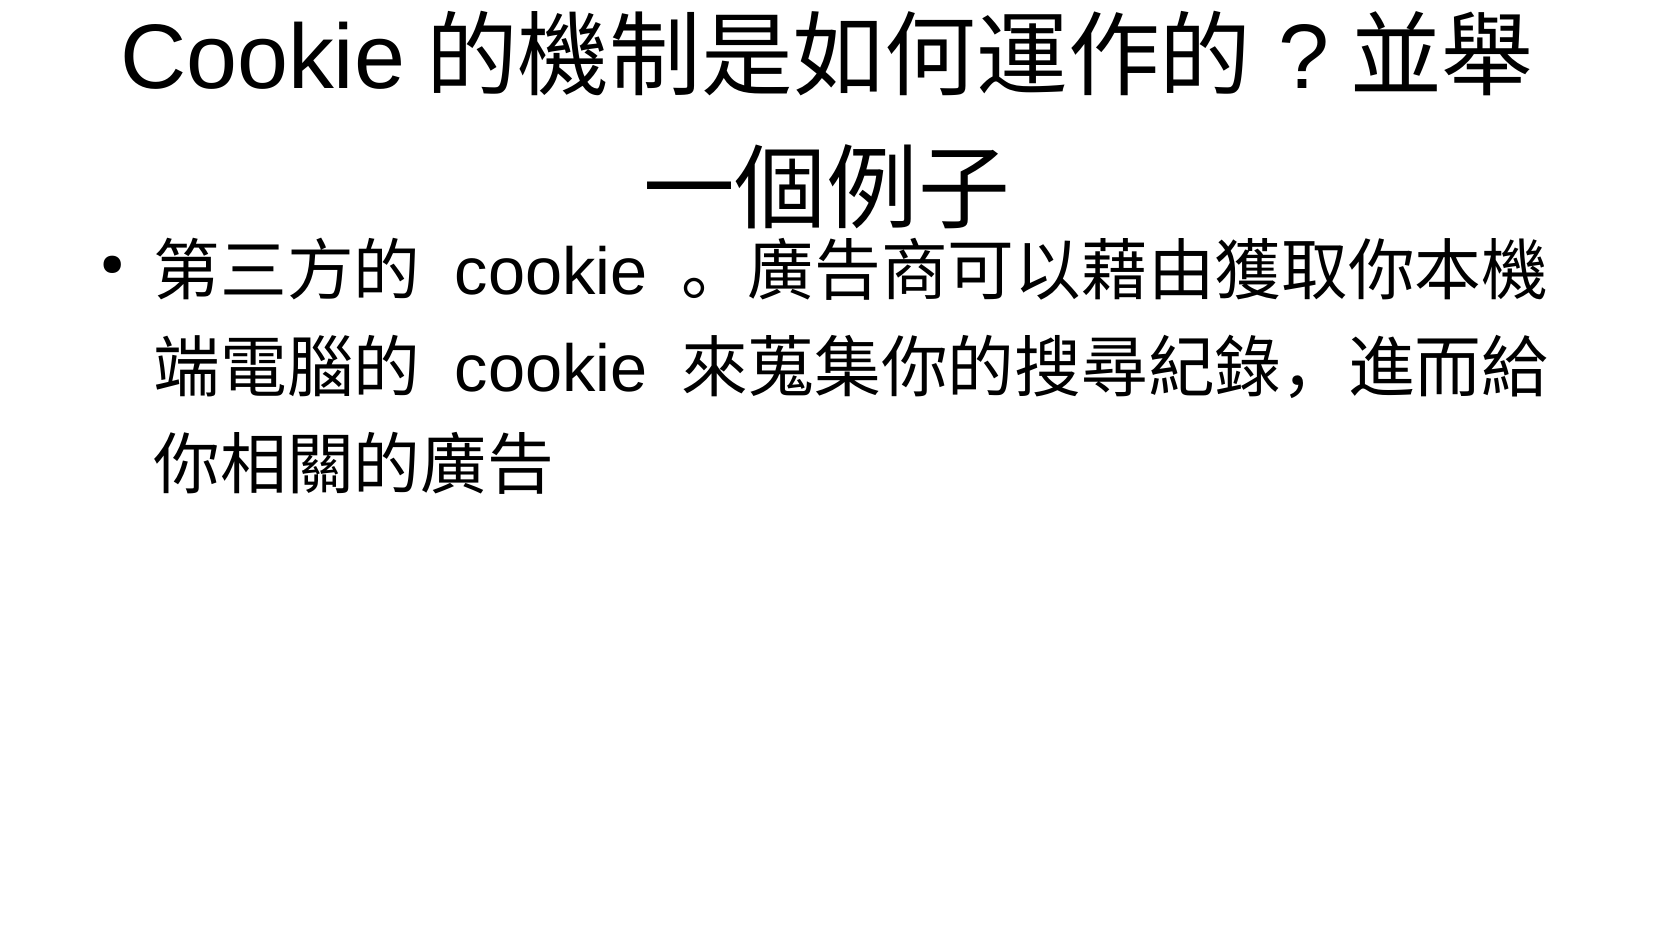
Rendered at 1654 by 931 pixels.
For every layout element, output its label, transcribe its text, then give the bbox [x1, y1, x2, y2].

list 第三方的 cookie 。廣告商可以藉由獲取你本機端電腦的 cookie 來蒐集你的搜尋紀錄，進而給你相關的廣告 [82, 217, 1571, 758]
title Cookie的機制是如何運作的?並舉一個例子 [82, 0, 1571, 217]
